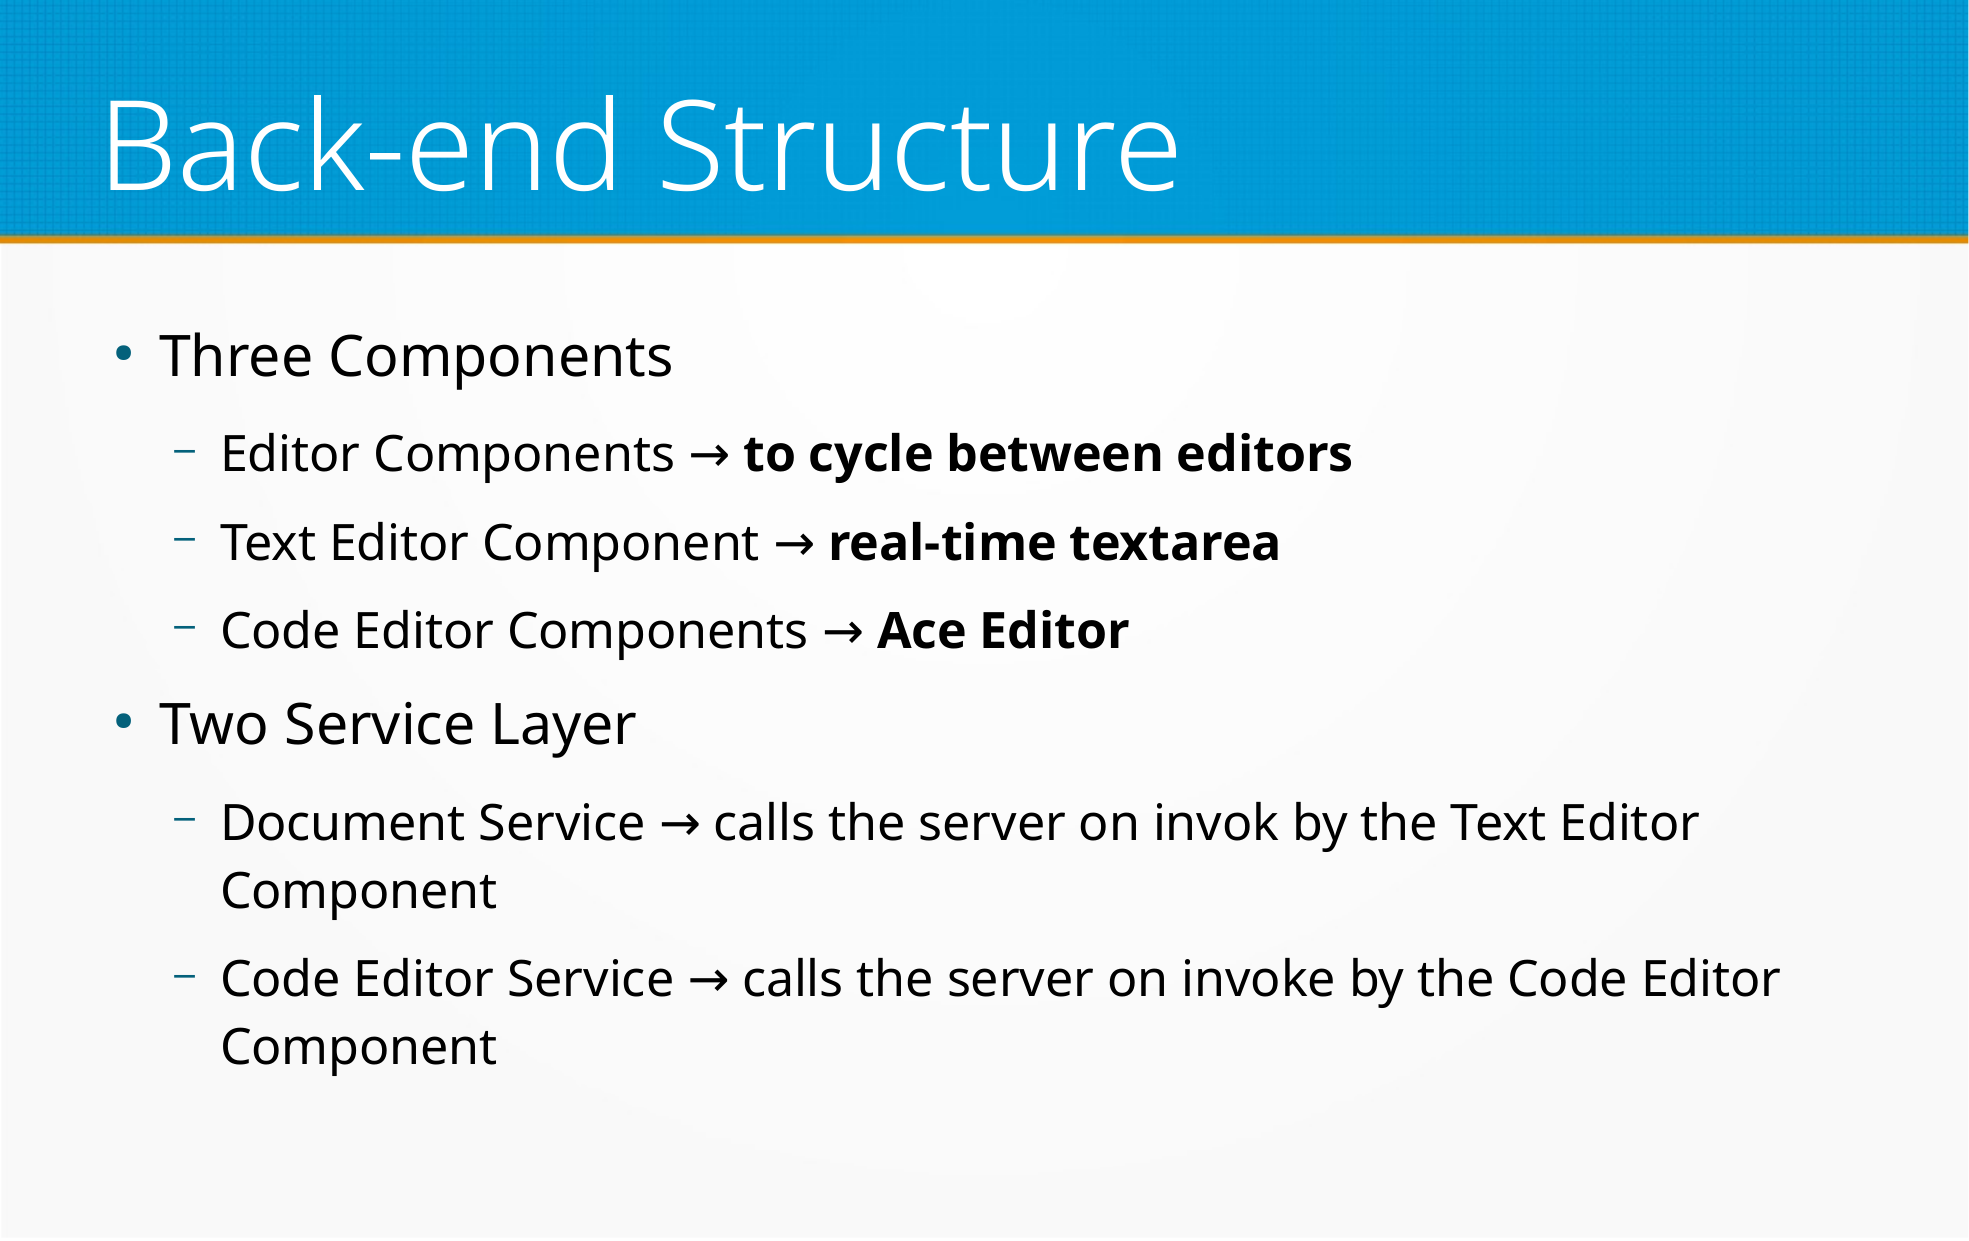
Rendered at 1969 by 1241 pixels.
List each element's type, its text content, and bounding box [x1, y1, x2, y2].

list Three Components Editor Components → to cycle between editors Text Editor Component → real-time textarea Code Editor Components → Ace Editor Two Service Layer Document Service → calls the server on invok by the Text Editor Component Code Editor Service → calls the server on invoke by the Code Editor Component [98, 315, 1861, 1081]
picture [0, 233, 1969, 1241]
title Back-end Structure [98, 19, 1870, 227]
